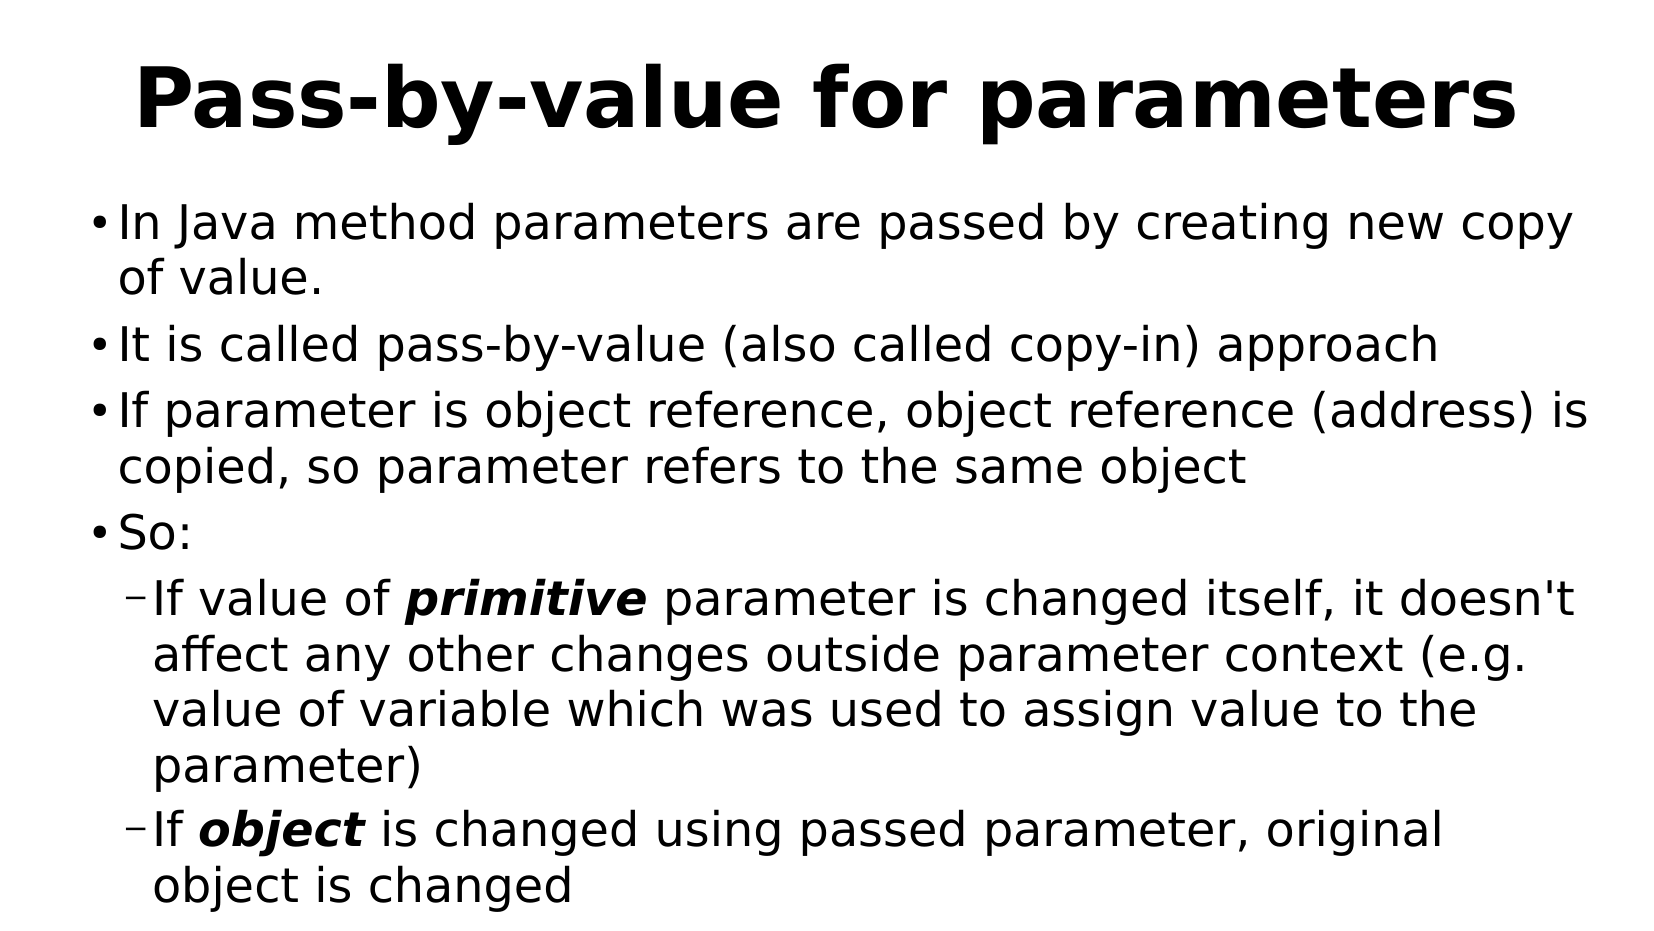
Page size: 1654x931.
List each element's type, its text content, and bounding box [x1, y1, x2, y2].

title Pass-by-value for parameters [82, 29, 1571, 169]
list In Java method parameters are passed by creating new copy of value. It is called pass-by-value (also called copy-in) approach If parameter is object reference, object reference (address) is copied, so parameter refers to the same object So: If value of primitive parameter is changed itself, it doesn't affect any other changes outside parameter context (e.g. value of variable which was used to assign value to the parameter) If object is changed using passed parameter, original object is changed [82, 195, 1595, 922]
